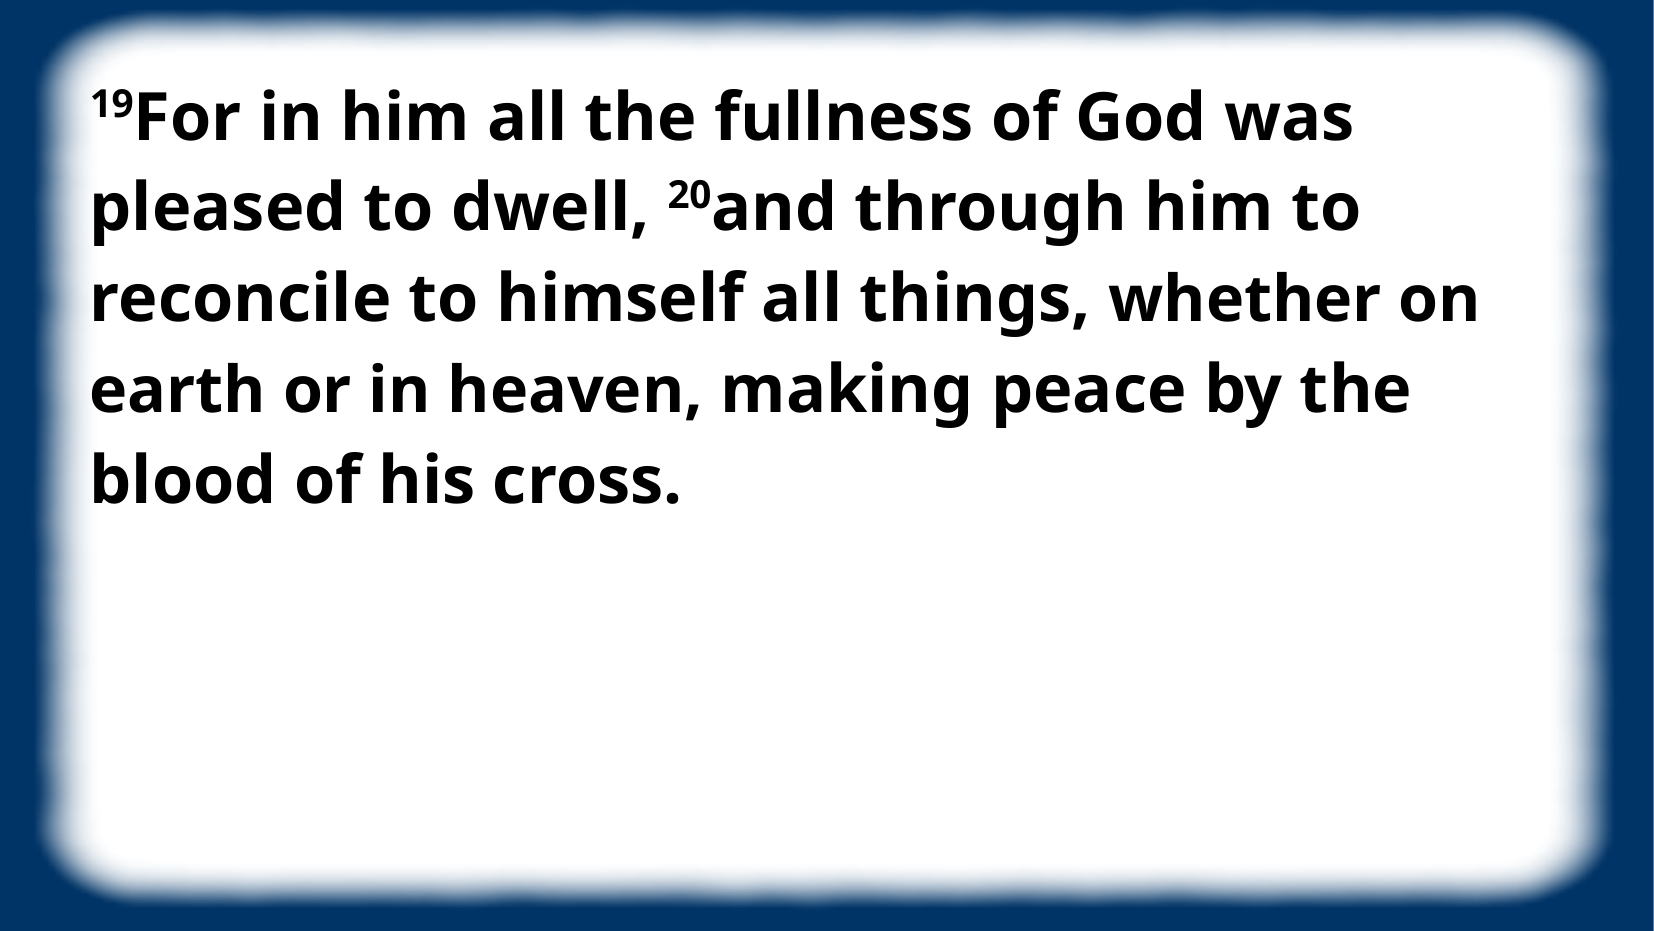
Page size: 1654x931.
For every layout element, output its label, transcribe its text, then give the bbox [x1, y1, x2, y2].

text_box 19For in him all the fullness of God was pleased to dwell, 20and through him to reconcile to himself all things, whether on earth or in heaven, making peace by the blood of his cross. [75, 61, 1561, 665]
picture [0, 0, 1654, 931]
